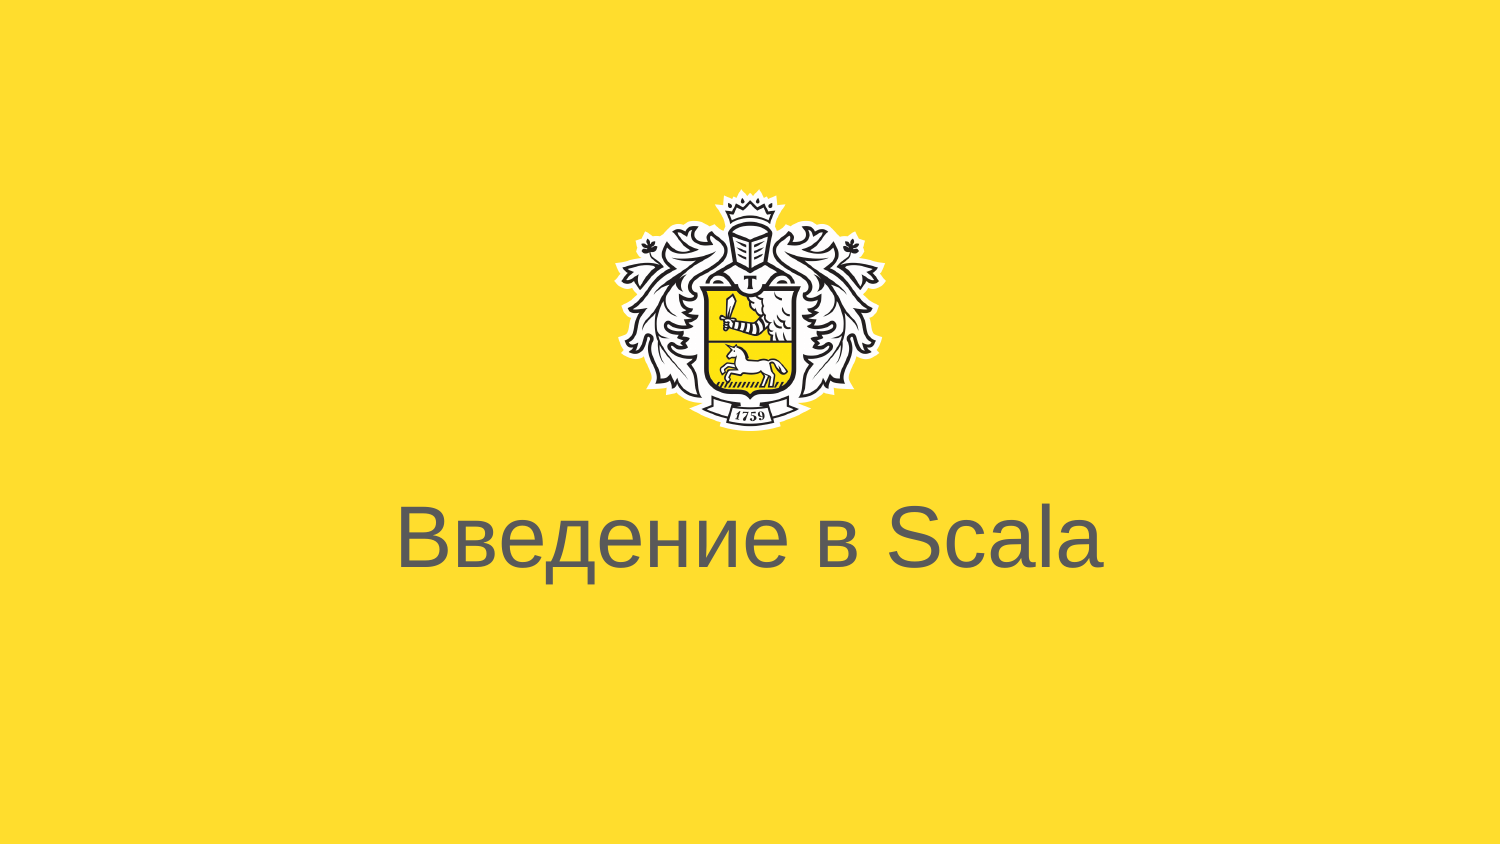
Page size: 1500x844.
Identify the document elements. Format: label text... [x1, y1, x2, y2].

picture [614, 189, 886, 431]
title [51, 122, 1449, 459]
subtitle Введение в Scala [51, 464, 1449, 595]
